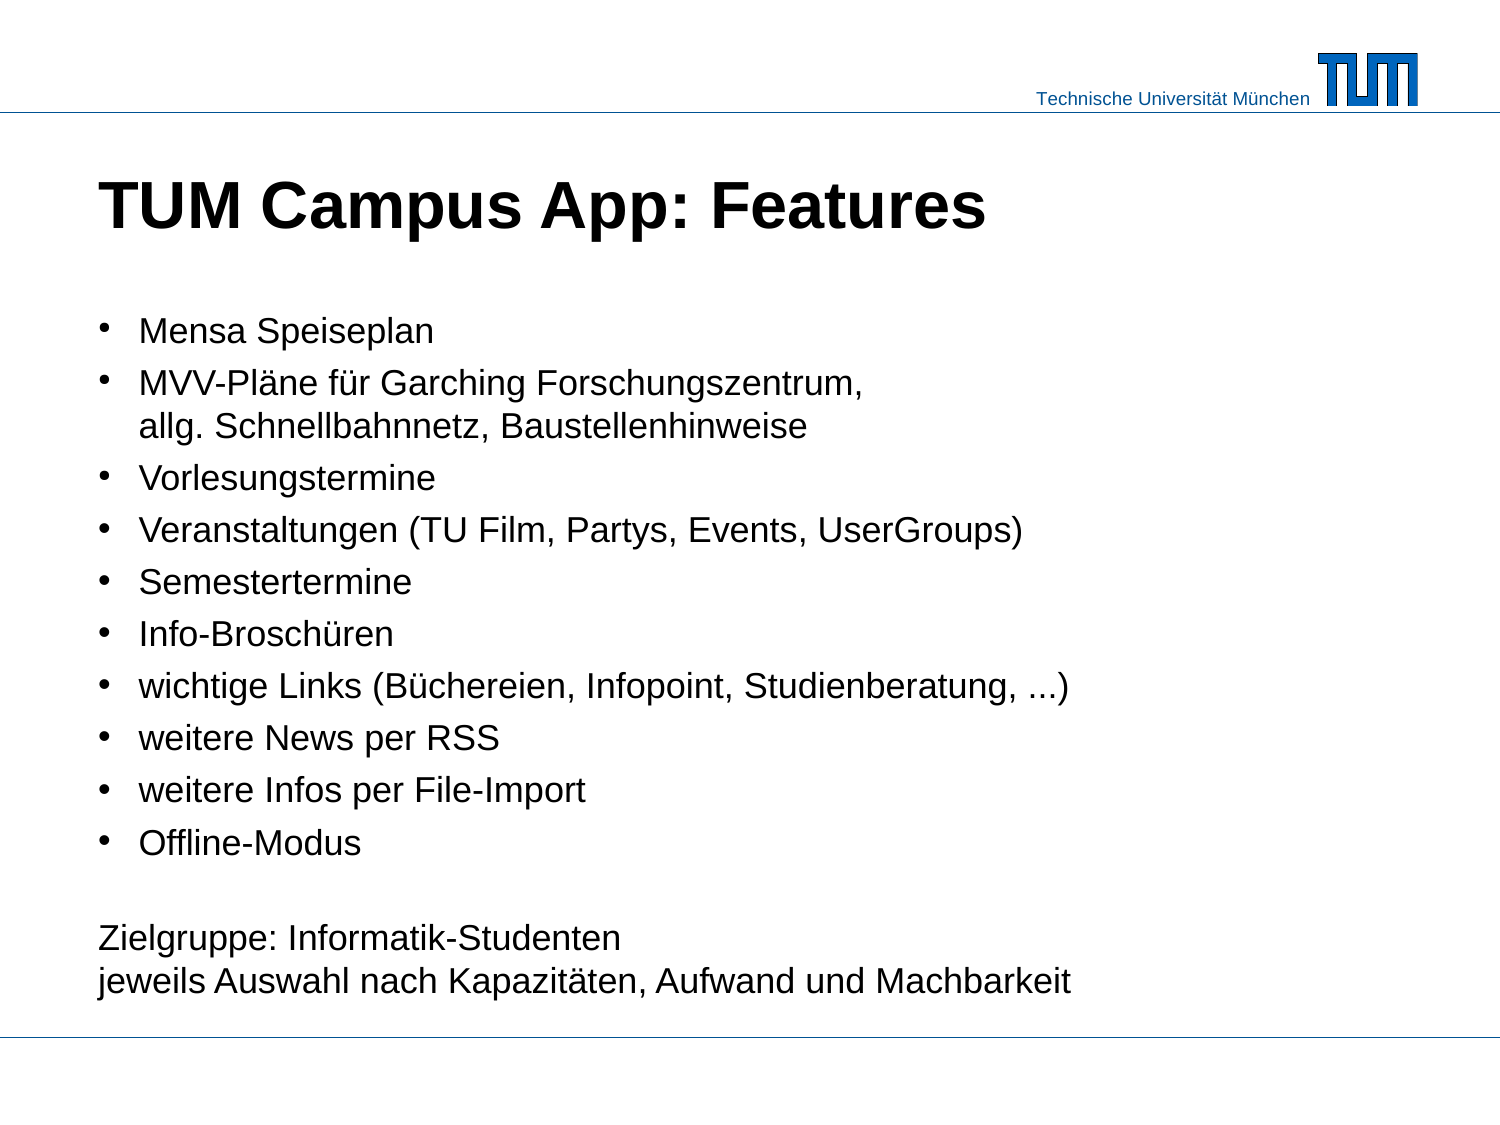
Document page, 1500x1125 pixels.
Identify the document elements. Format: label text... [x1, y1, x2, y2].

list Mensa Speiseplan MVV-Pläne für Garching Forschungszentrum, allg. Schnellbahnnetz, Baustellenhinweise Vorlesungstermine Veranstaltungen (TU Film, Partys, Events, UserGroups) Semestertermine Info-Broschüren wichtige Links (Büchereien, Infopoint, Studienberatung, ...) weitere News per RSS weitere Infos per File-Import Offline-Modus Zielgruppe: Informatik-Studenten jeweils Auswahl nach Kapazitäten, Aufwand und Machbarkeit [83, 299, 1417, 1013]
title TUM Campus App: Features [83, 149, 1417, 250]
